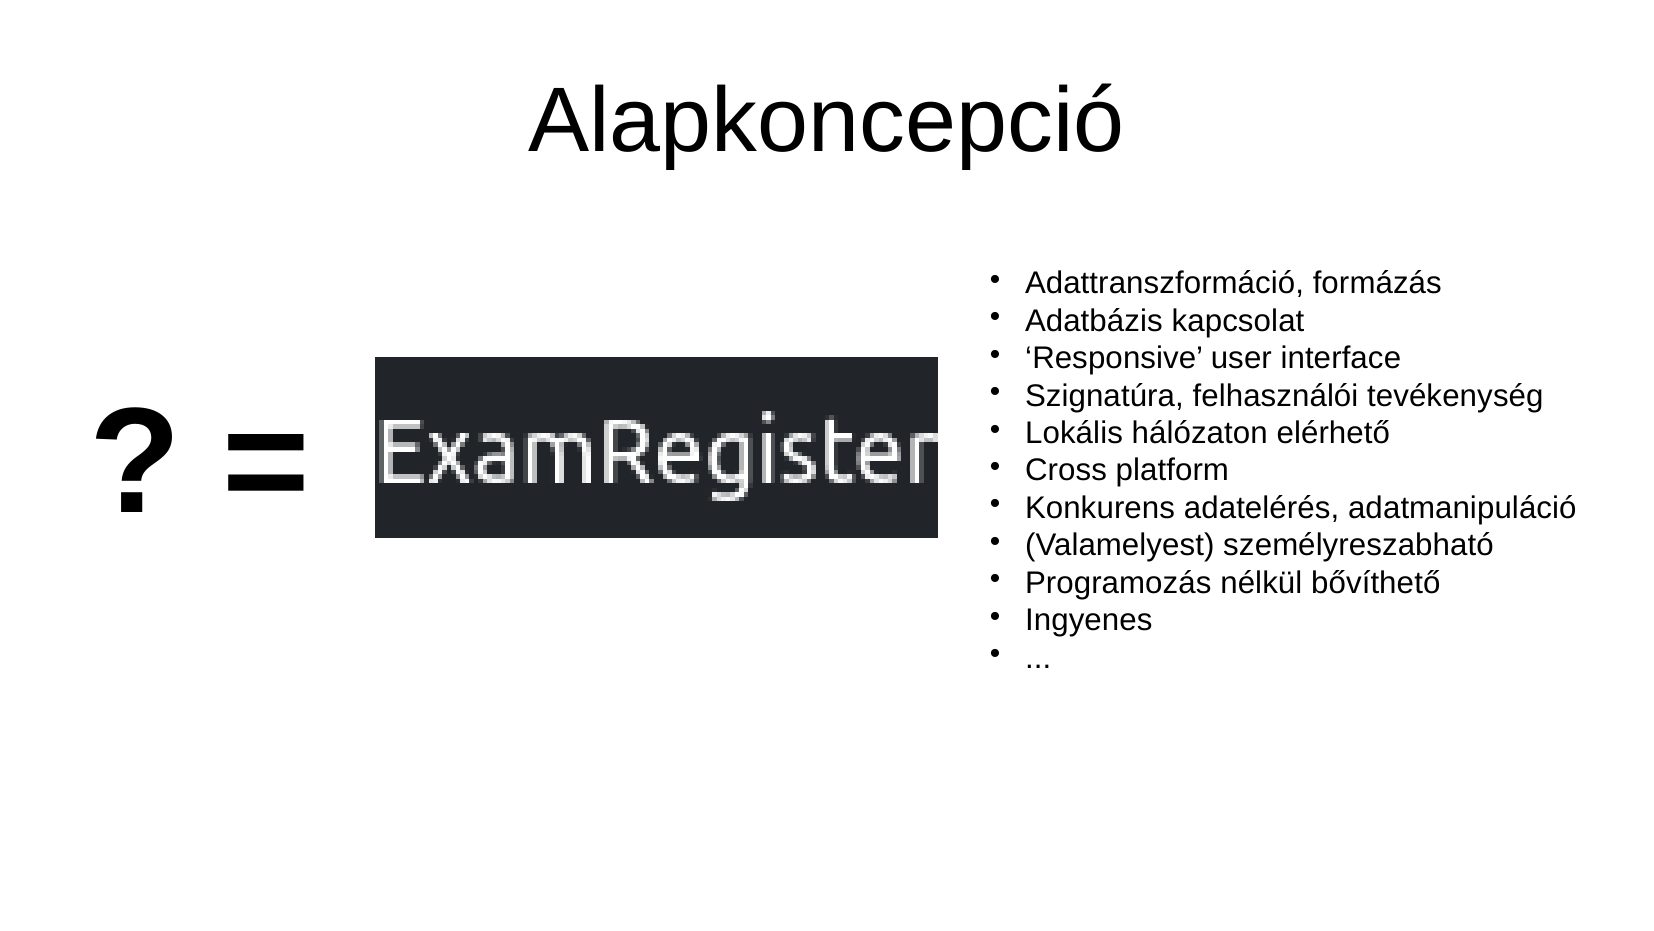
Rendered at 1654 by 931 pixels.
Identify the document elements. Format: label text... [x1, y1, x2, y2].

picture [375, 357, 938, 538]
text_box ? = [74, 355, 413, 538]
title Alapkoncepció [82, 37, 1571, 193]
text_box Adattranszformáció, formázás Adatbázis kapcsolat ‘Responsive’ user interface Szignatúra, felhasználói tevékenység Lokális hálózaton elérhető Cross platform Konkurens adatelérés, adatmanipuláció (Valamelyest) személyreszabható Programozás nélkül bővíthető Ingyenes ... [975, 255, 1654, 659]
